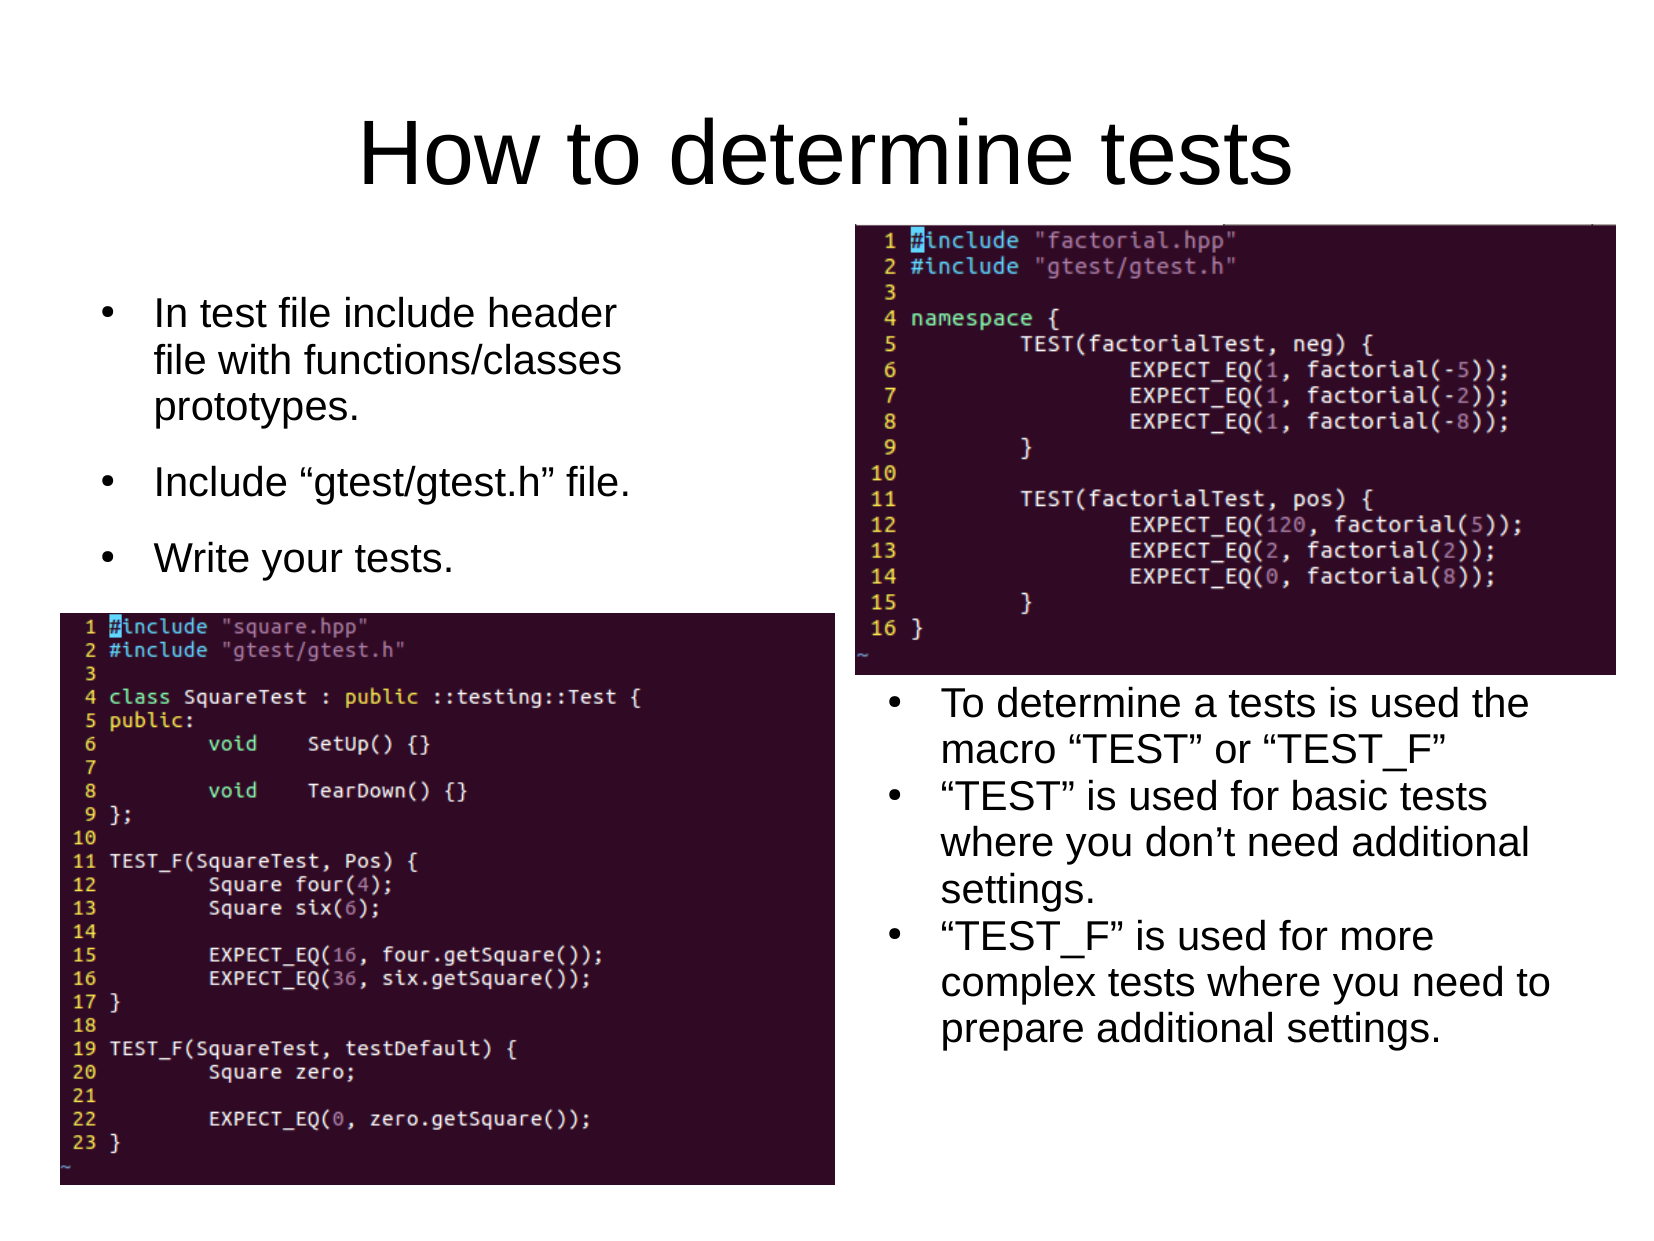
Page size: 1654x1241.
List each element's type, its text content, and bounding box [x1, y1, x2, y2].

picture [60, 613, 835, 1186]
picture [855, 224, 1616, 676]
text_box To determine a tests is used the macro “TEST” or “TEST_F” “TEST” is used for basic tests where you don’t need additional settings. “TEST_F” is used for more complex tests where you need to prepare additional settings. [855, 672, 1576, 1141]
title How to determine tests [82, 49, 1571, 257]
list In test file include header file with functions/classes prototypes. Include “gtest/gtest.h” file. Write your tests. [82, 290, 661, 613]
